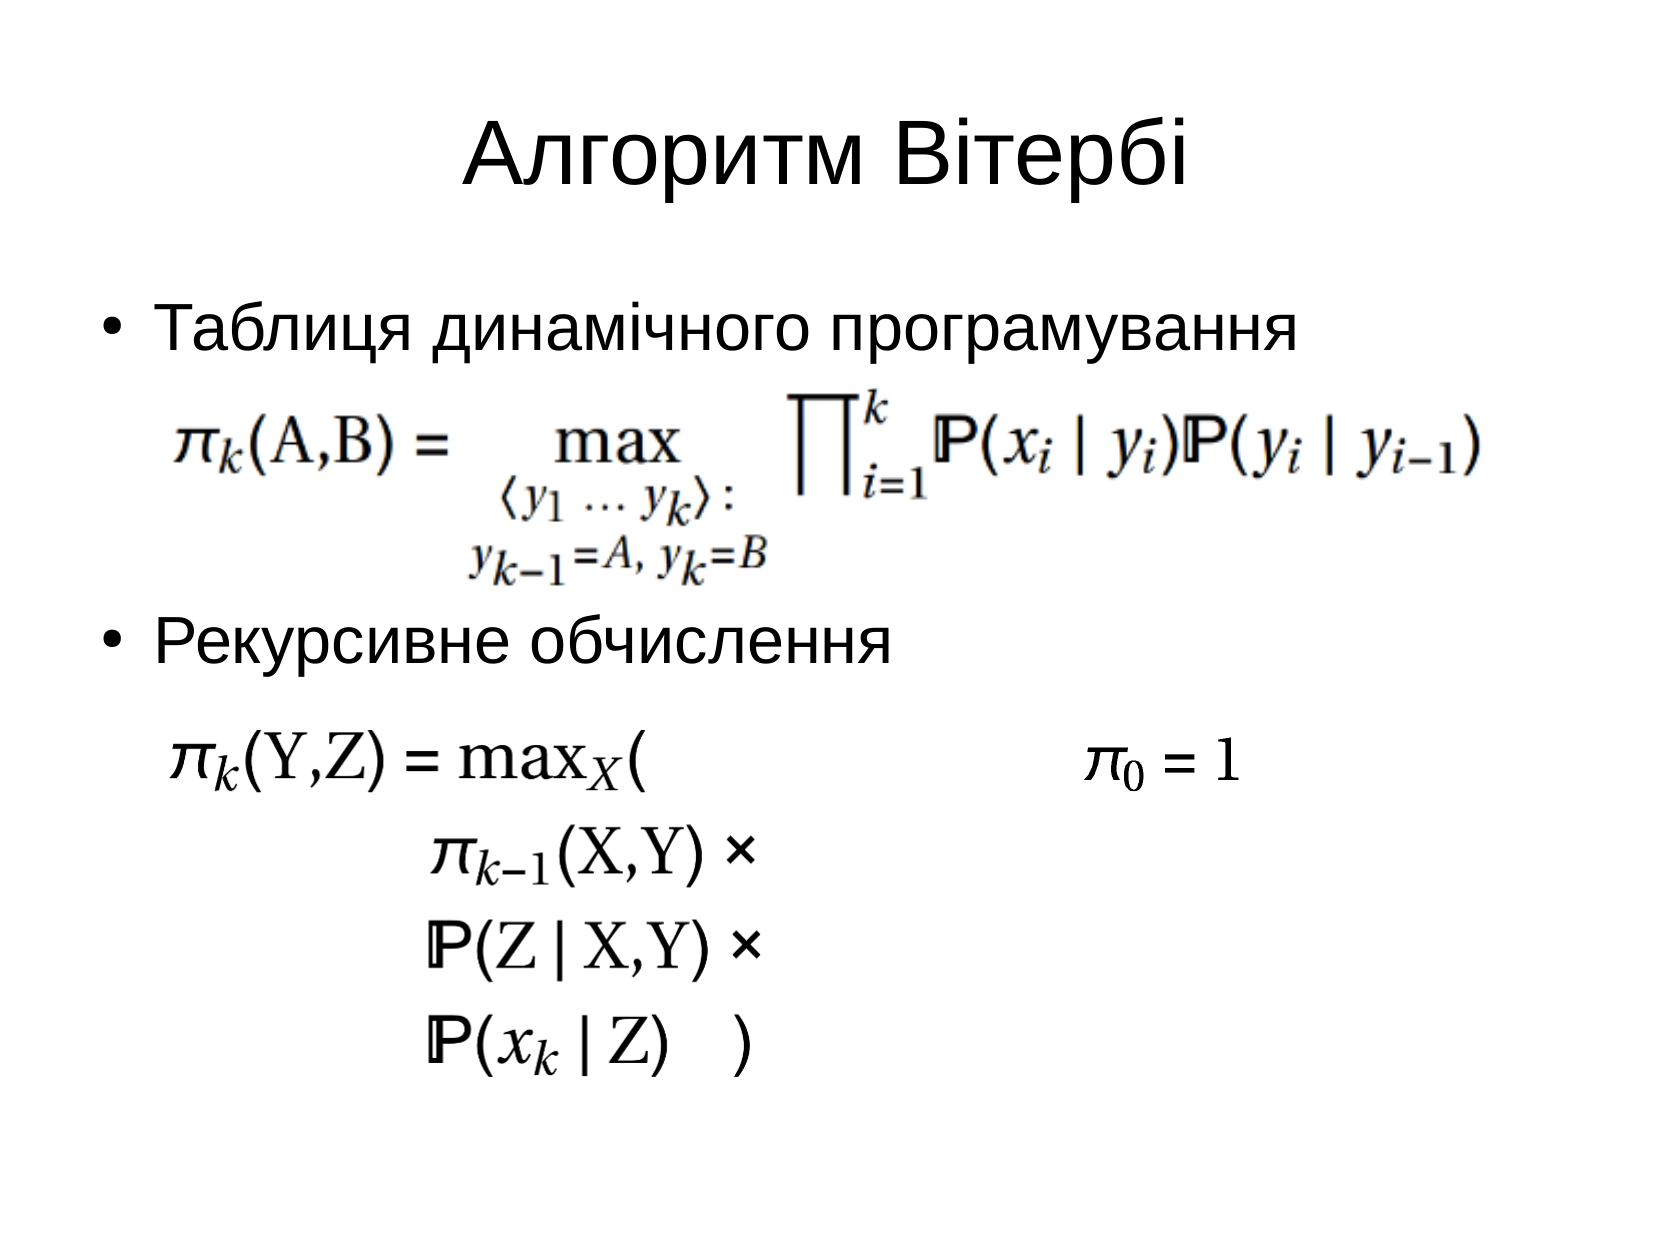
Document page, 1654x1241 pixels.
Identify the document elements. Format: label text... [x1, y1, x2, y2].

picture [170, 388, 1484, 599]
picture [1080, 724, 1244, 796]
picture [165, 719, 766, 1079]
list Таблиця динамічного програмування Рекурсивне обчислення [82, 290, 1571, 1010]
title Алгоритм Вітербі [82, 49, 1571, 257]
